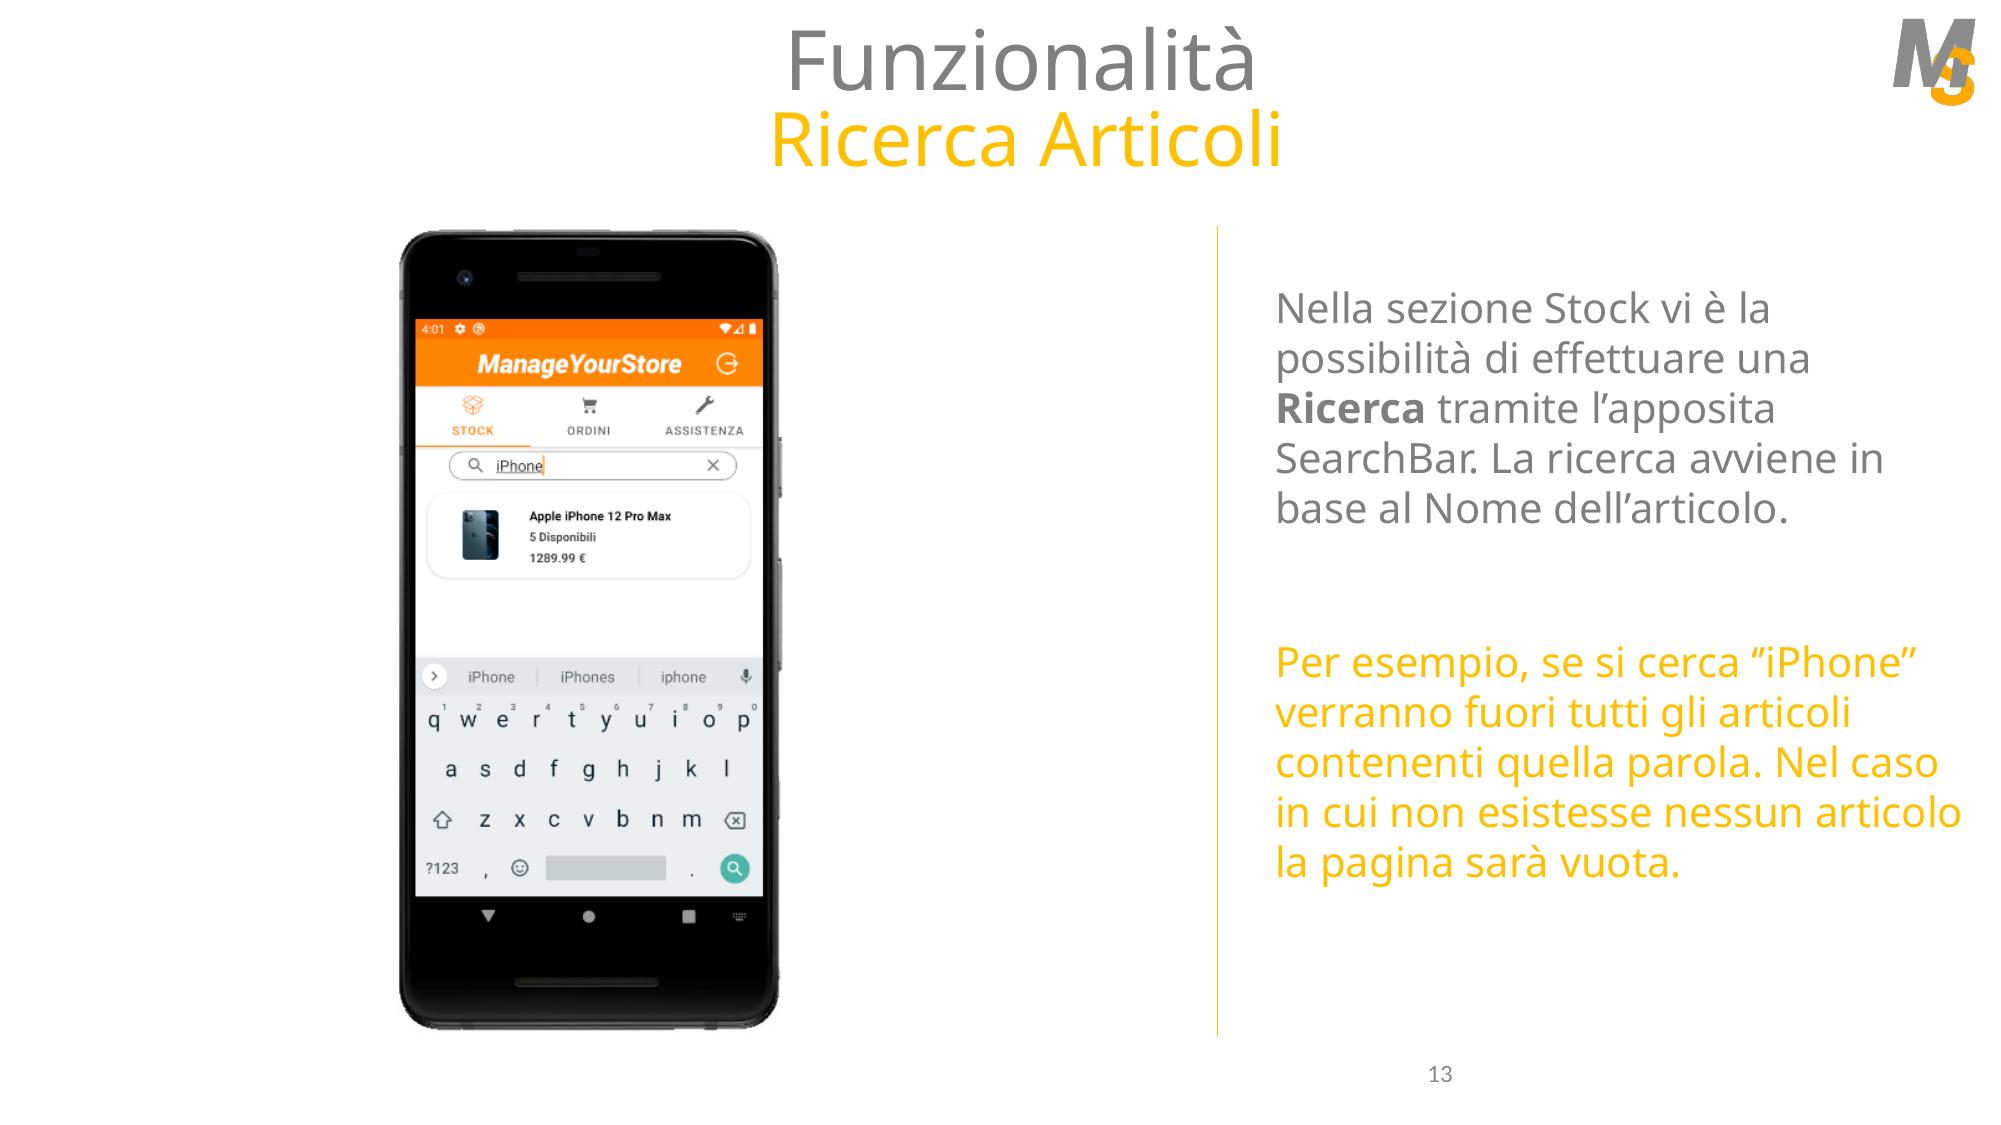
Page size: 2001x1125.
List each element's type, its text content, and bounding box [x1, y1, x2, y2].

text_box Per esempio, se si cerca ‘’iPhone’’ verranno fuori tutti gli articoli contenenti quella parola. Nel caso in cui non esistesse nessun articolo la pagina sarà vuota. [1260, 627, 1989, 896]
picture [1876, 0, 1993, 117]
picture [387, 226, 783, 1033]
text_box Nella sezione Stock vi è la possibilità di effettuare una Ricerca tramite l’apposita SearchBar. La ricerca avviene in base al Nome dell’articolo. [1260, 274, 1989, 492]
text_box [1412, 1042, 1863, 1103]
text_box Funzionalità [759, 0, 1285, 84]
text_box Ricerca Articoli [753, 84, 1313, 191]
